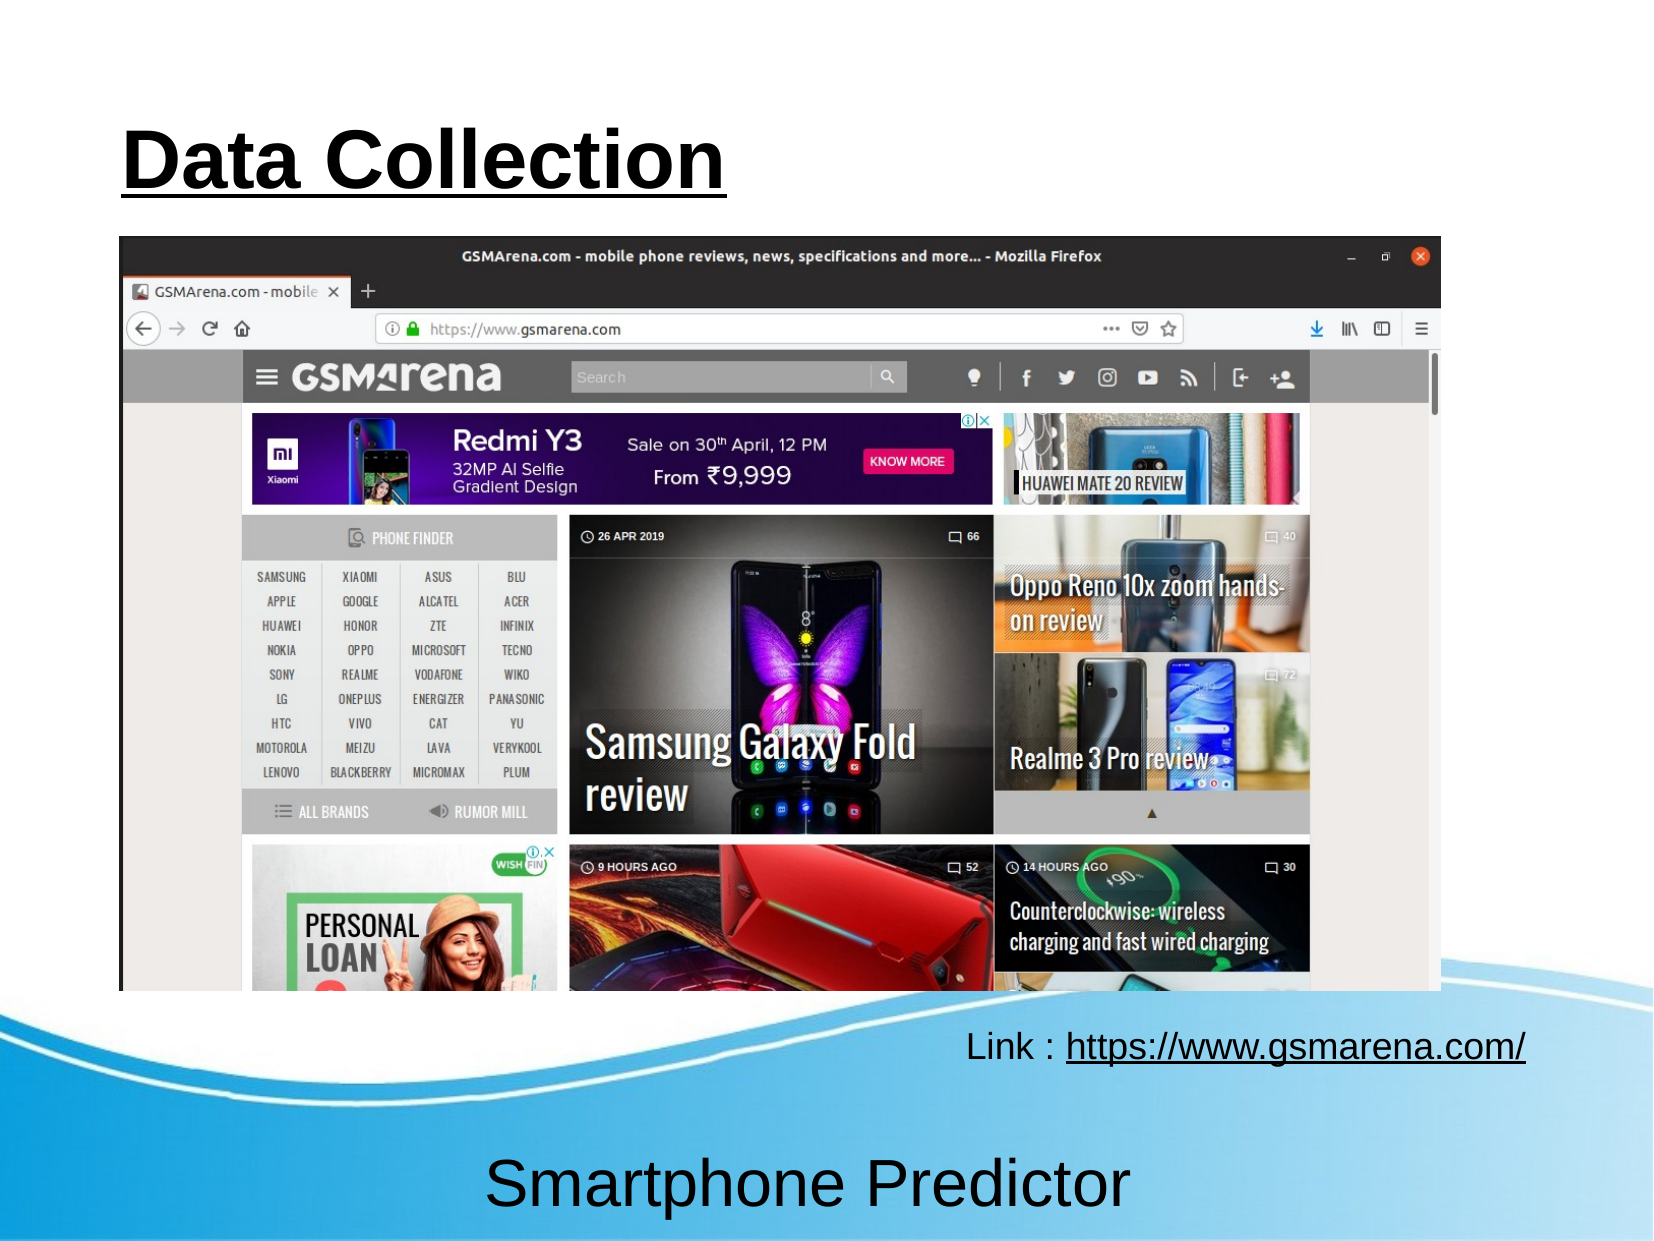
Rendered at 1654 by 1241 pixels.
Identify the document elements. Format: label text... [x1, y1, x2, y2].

text_box Link : https://www.gsmarena.com/ [951, 1017, 1541, 1075]
text_box Data Collection [106, 106, 742, 215]
list Smartphone Predictor [413, 1145, 1264, 1231]
picture [0, 236, 1654, 1241]
